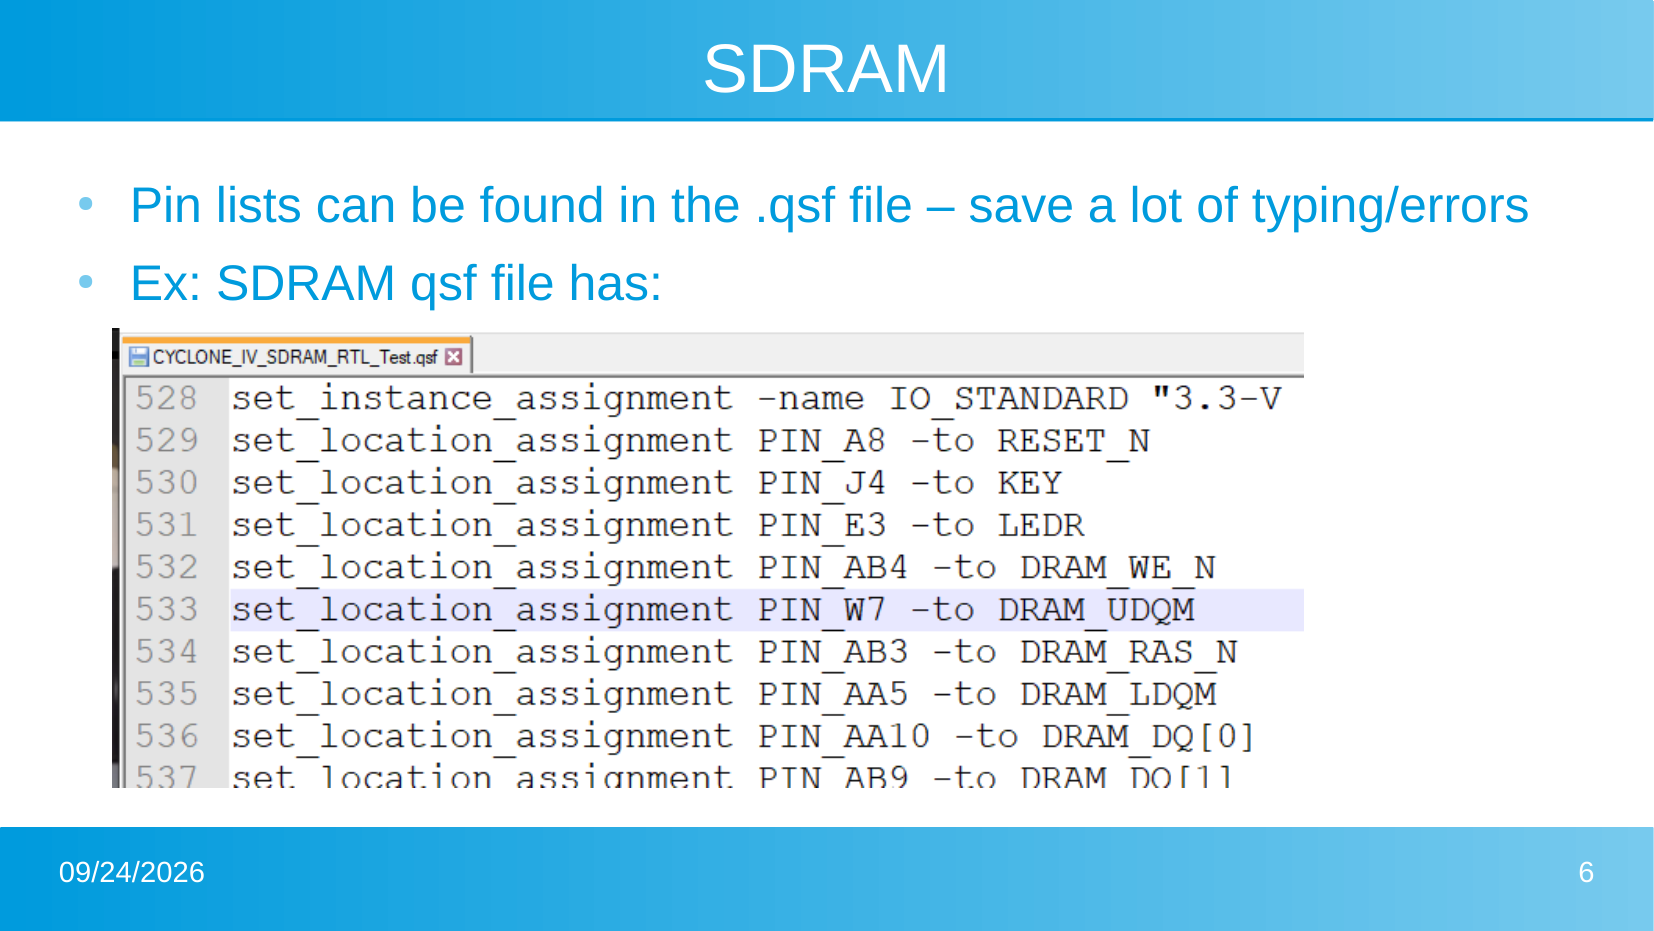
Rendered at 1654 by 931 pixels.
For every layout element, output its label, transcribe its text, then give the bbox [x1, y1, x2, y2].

list Pin lists can be found in the .qsf file – save a lot of typing/errors Ex: SDRAM qsf file has: [59, 177, 1595, 338]
title SDRAM [59, 29, 1595, 108]
picture [112, 328, 1304, 788]
